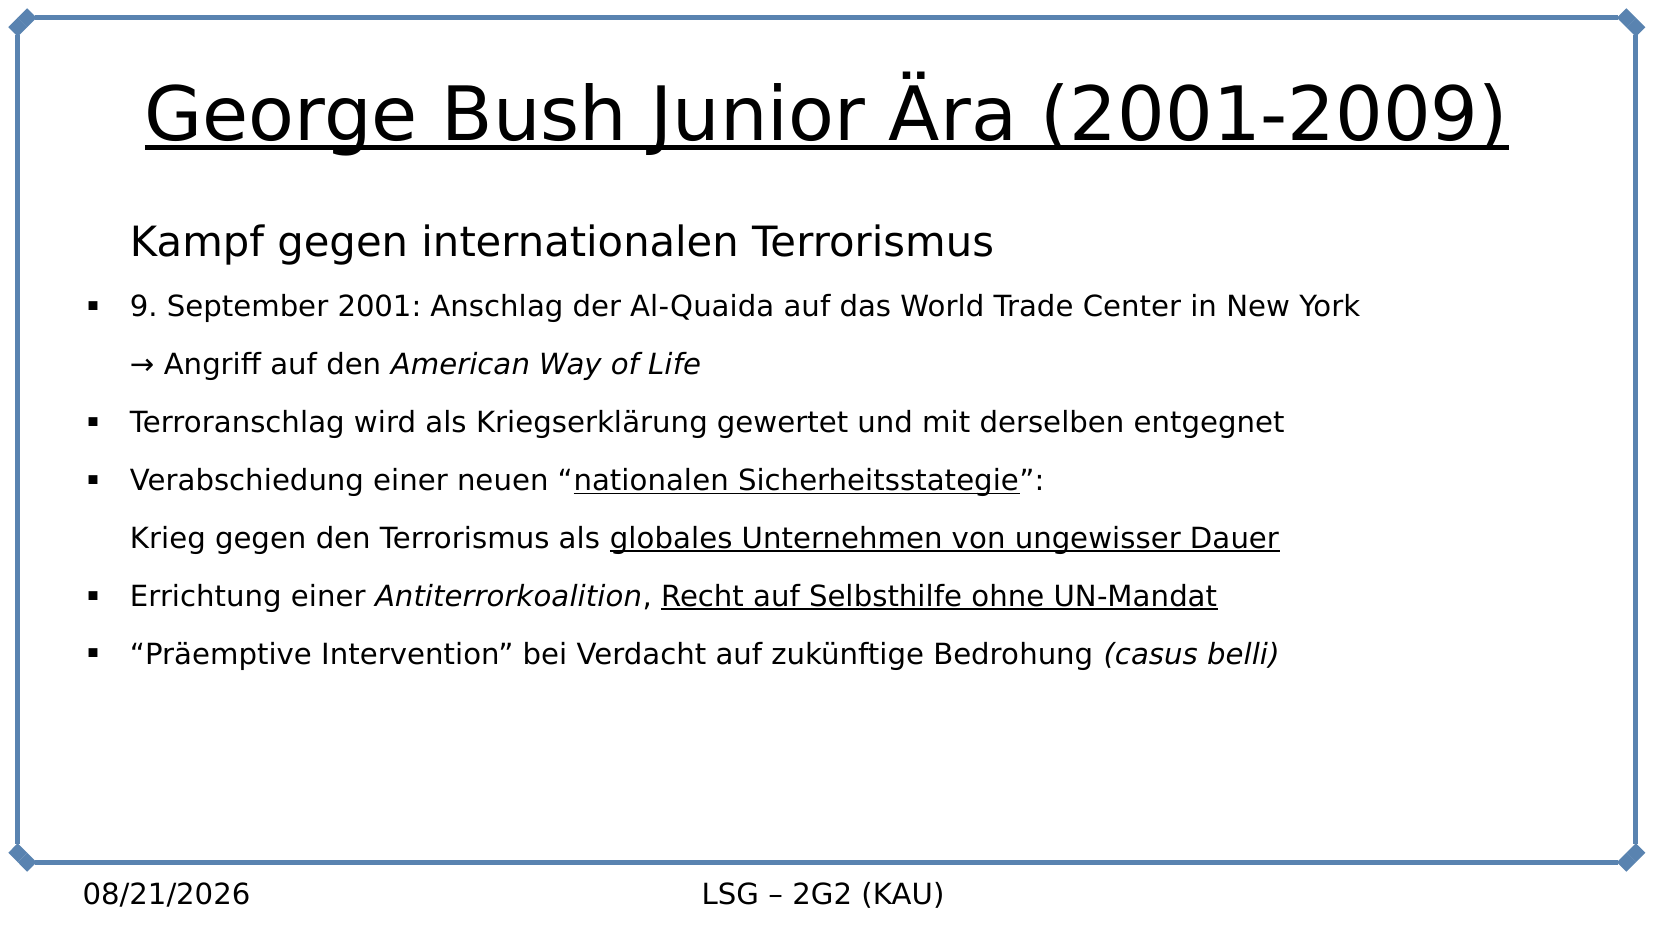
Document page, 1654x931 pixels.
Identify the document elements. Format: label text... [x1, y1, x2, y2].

title George Bush Junior Ära (2001-2009) [82, 37, 1571, 193]
list Kampf gegen internationalen Terrorismus 9. September 2001: Anschlag der Al-Quaida auf das World Trade Center in New York → Angriff auf den American Way of Life Terroranschlag wird als Kriegserklärung gewertet und mit derselben entgegnet Verabschiedung einer neuen “nationalen Sicherheitsstategie”: Krieg gegen den Terrorismus als globales Unternehmen von ungewisser Dauer Errichtung einer Antiterrorkoalition, Recht auf Selbsthilfe ohne UN-Mandat “Präemptive Intervention” bei Verdacht auf zukünftige Bedrohung (casus belli) [82, 217, 1595, 758]
